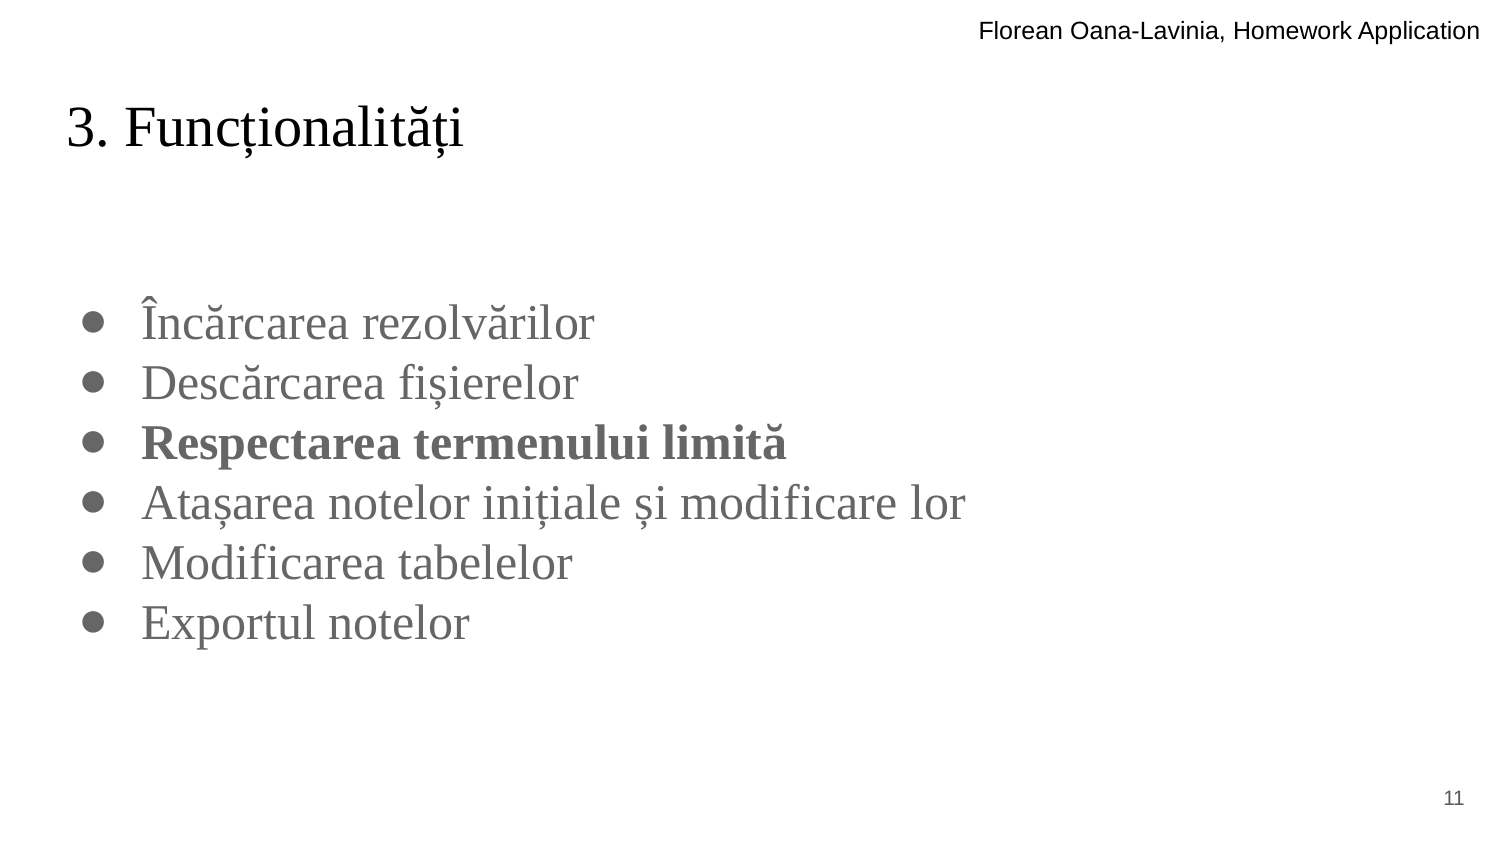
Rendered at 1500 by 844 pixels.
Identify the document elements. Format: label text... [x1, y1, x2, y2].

slide_number <number> [1389, 764, 1480, 830]
text_box Florean Oana-Lavinia, Homework Application [963, 0, 1500, 67]
title 3. Funcționalități [51, 72, 1449, 167]
list Încărcarea rezolvărilor Descărcarea fișierelor Respectarea termenului limită Atașarea notelor inițiale și modificare lor Modificarea tabelelor Exportul notelor [51, 189, 1449, 750]
